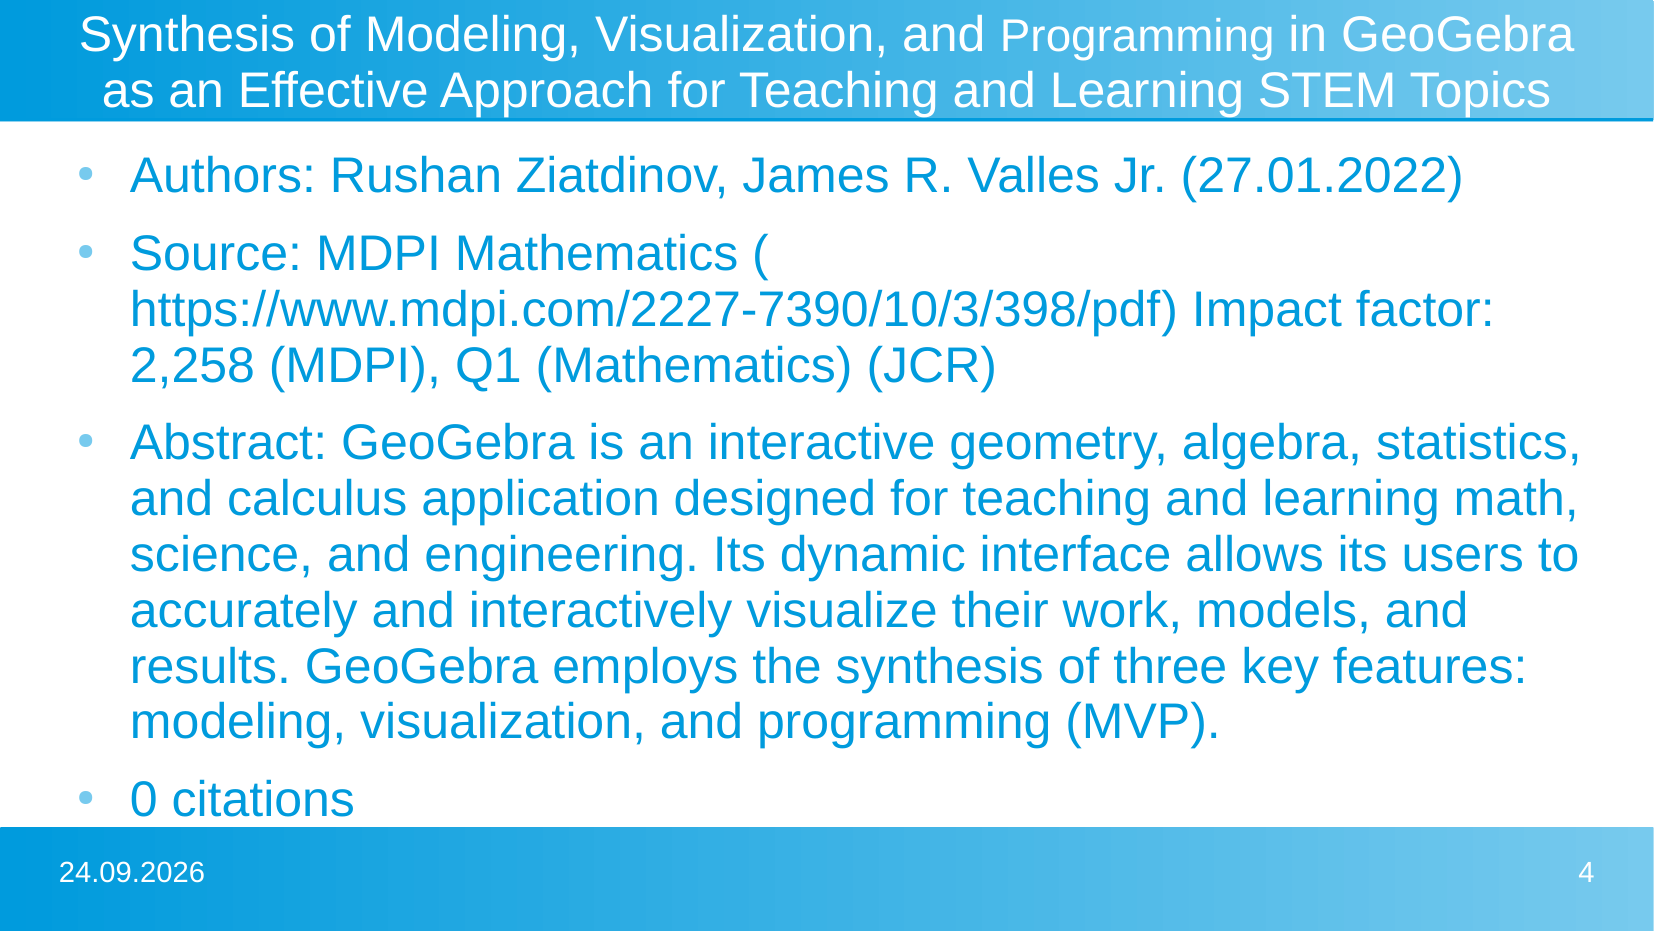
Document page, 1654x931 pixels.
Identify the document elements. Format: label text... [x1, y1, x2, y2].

list Authors: Rushan Ziatdinov, James R. Valles Jr. (27.01.2022) Source: MDPI Mathematics (https://www.mdpi.com/2227-7390/10/3/398/pdf) Impact factor: 2,258 (MDPI), Q1 (Mathematics) (JCR) Abstract: GeoGebra is an interactive geometry, algebra, statistics, and calculus application designed for teaching and learning math, science, and engineering. Its dynamic interface allows its users to accurately and interactively visualize their work, models, and results. GeoGebra employs the synthesis of three key features: modeling, visualization, and programming (MVP). 0 citations [59, 147, 1595, 798]
title Synthesis of Modeling, Visualization, and Programming in GeoGebra as an Effective Approach for Teaching and Learning STEM Topics [59, 6, 1595, 119]
